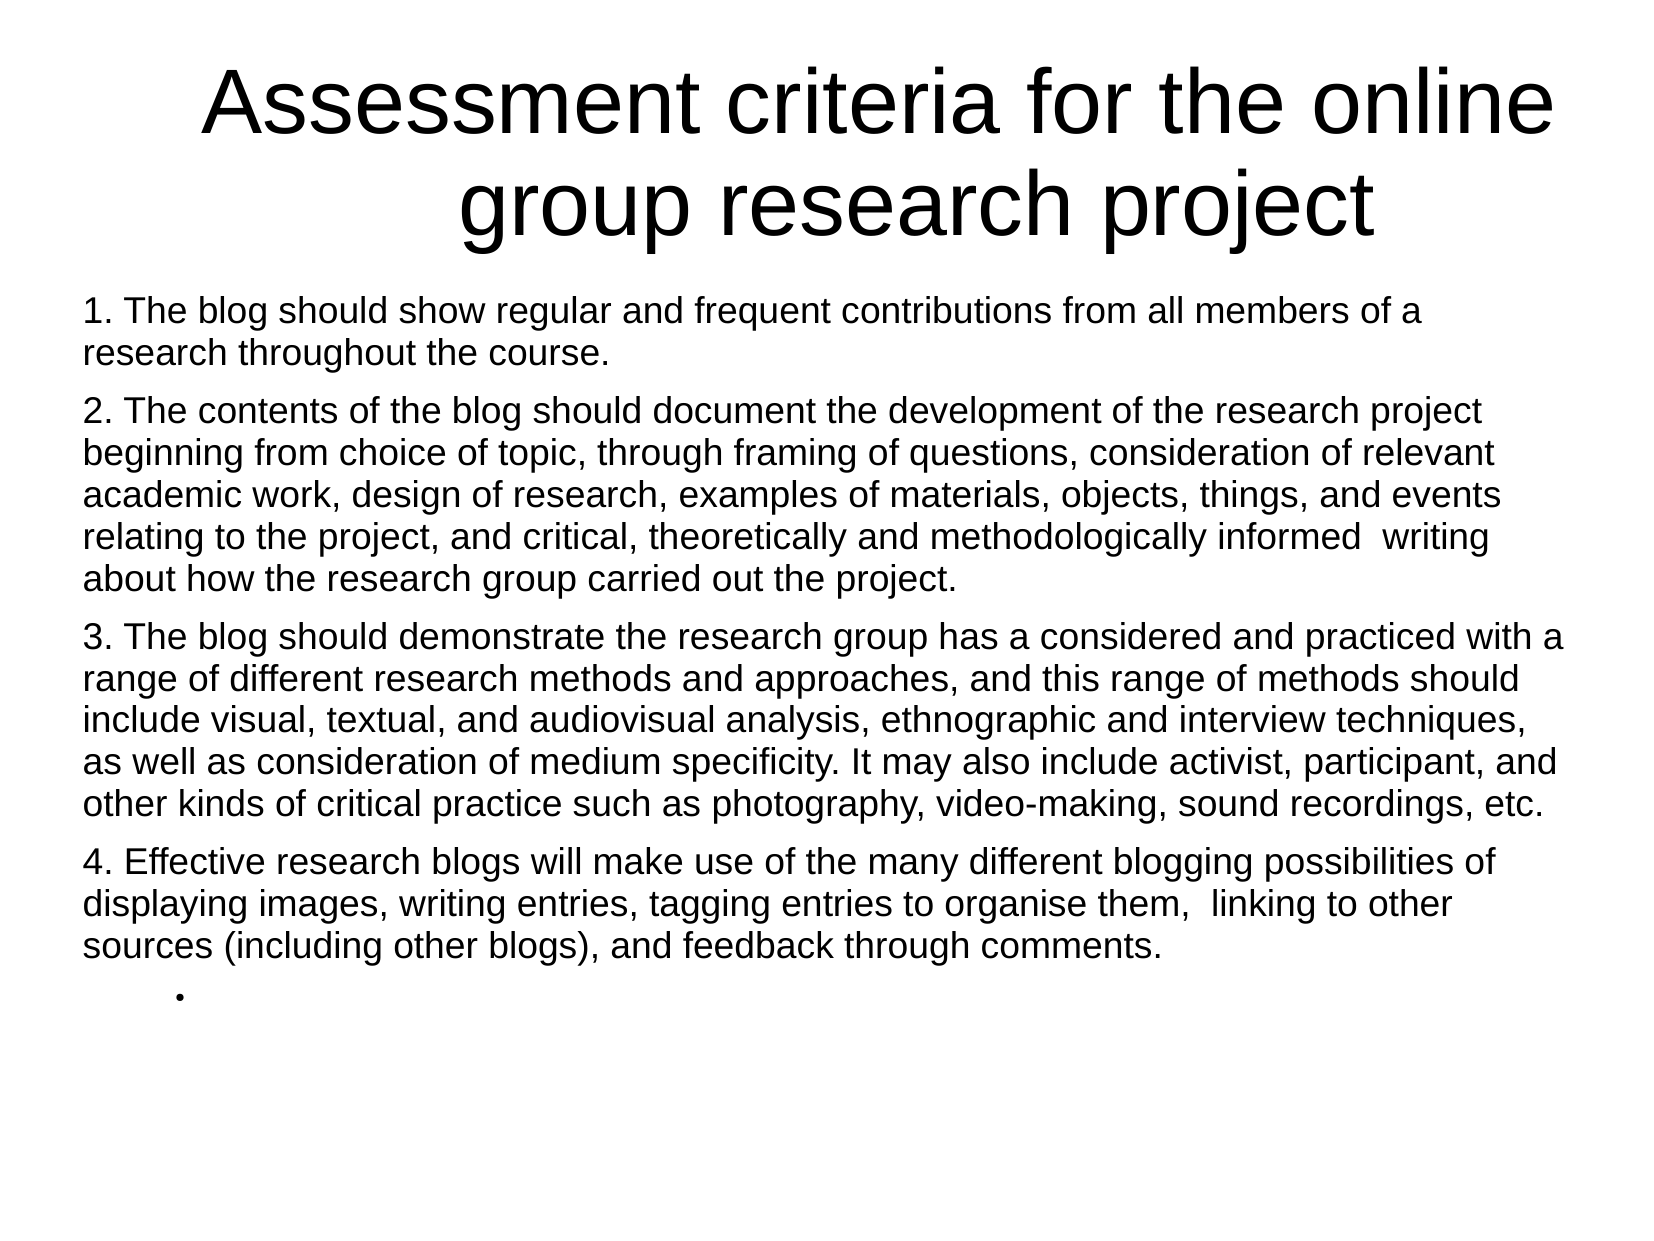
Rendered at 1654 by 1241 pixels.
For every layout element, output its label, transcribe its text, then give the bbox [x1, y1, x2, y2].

list 1. The blog should show regular and frequent contributions from all members of a research throughout the course. 2. The contents of the blog should document the development of the research project beginning from choice of topic, through framing of questions, consideration of relevant academic work, design of research, examples of materials, objects, things, and events relating to the project, and critical, theoretically and methodologically informed writing about how the research group carried out the project. 3. The blog should demonstrate the research group has a considered and practiced with a range of different research methods and approaches, and this range of methods should include visual, textual, and audiovisual analysis, ethnographic and interview techniques, as well as consideration of medium specificity. It may also include activist, participant, and other kinds of critical practice such as photography, video-making, sound recordings, etc. 4. Effective research blogs will make use of the many different blogging possibilities of displaying images, writing entries, tagging entries to organise them, linking to other sources (including other blogs), and feedback through comments. [82, 290, 1571, 1010]
title Assessment criteria for the online group research project [82, 49, 1571, 257]
